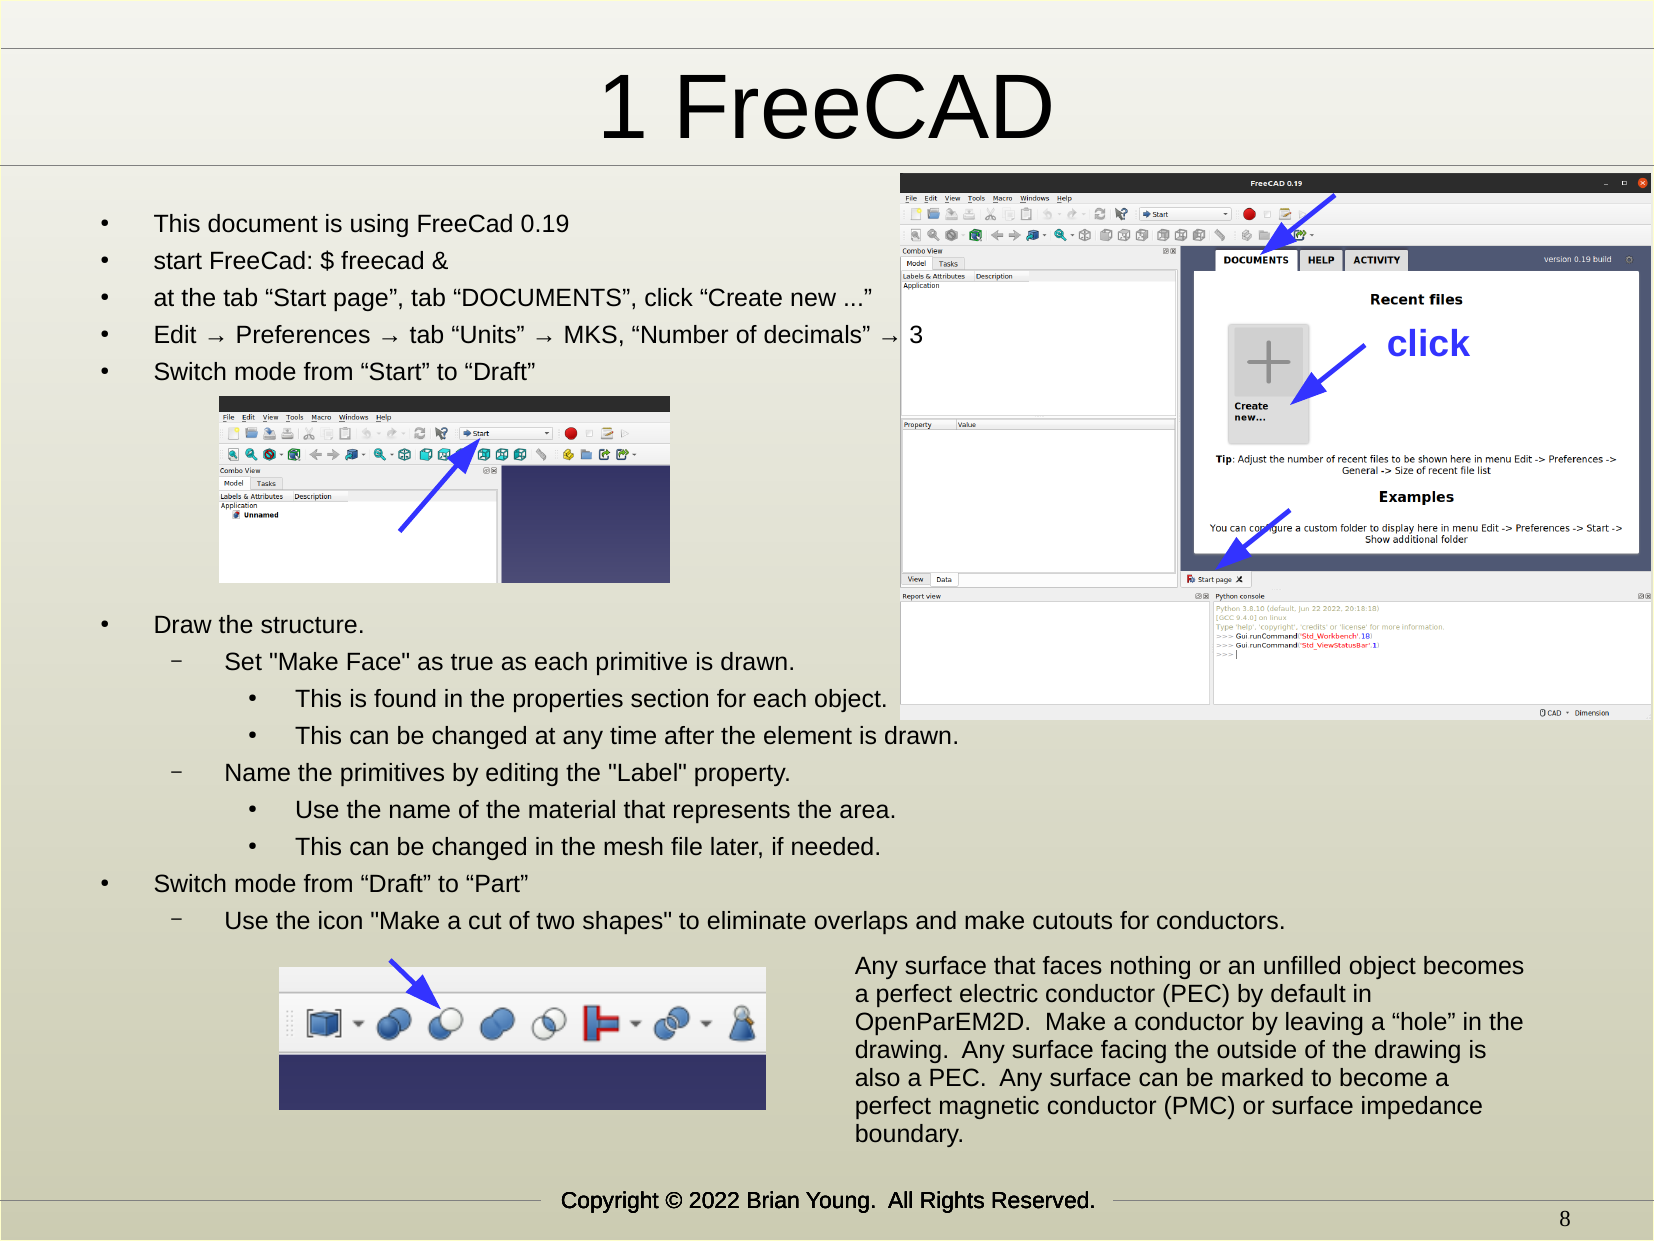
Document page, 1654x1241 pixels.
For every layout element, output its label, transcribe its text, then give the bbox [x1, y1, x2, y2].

text_box Any surface that faces nothing or an unfilled object becomes a perfect electric conductor (PEC) by default in OpenParEM2D. Make a conductor by leaving a “hole” in the drawing. Any surface facing the outside of the drawing is also a PEC. Any surface can be marked to become a perfect magnetic conductor (PMC) or surface impedance boundary. [840, 944, 1546, 1156]
picture [900, 173, 1651, 721]
title 1 FreeCAD [82, 49, 1571, 166]
picture [219, 396, 670, 583]
list This document is using FreeCad 0.19 start FreeCad: $ freecad & at the tab “Start page”, tab “DOCUMENTS”, click “Create new ...” Edit → Preferences → tab “Units” → MKS, “Number of decimals” → 3 Switch mode from “Start” to “Draft” Draw the structure. Set "Make Face" as true as each primitive is drawn. This is found in the properties section for each object. This can be changed at any time after the element is drawn. Name the primitives by editing the "Label" property. Use the name of the material that represents the area. This can be changed in the mesh file later, if needed. Switch mode from “Draft” to “Part” Use the icon "Make a cut of two shapes" to eliminate overlaps and make cutouts for conductors. [82, 210, 1571, 1113]
picture [279, 967, 766, 1111]
